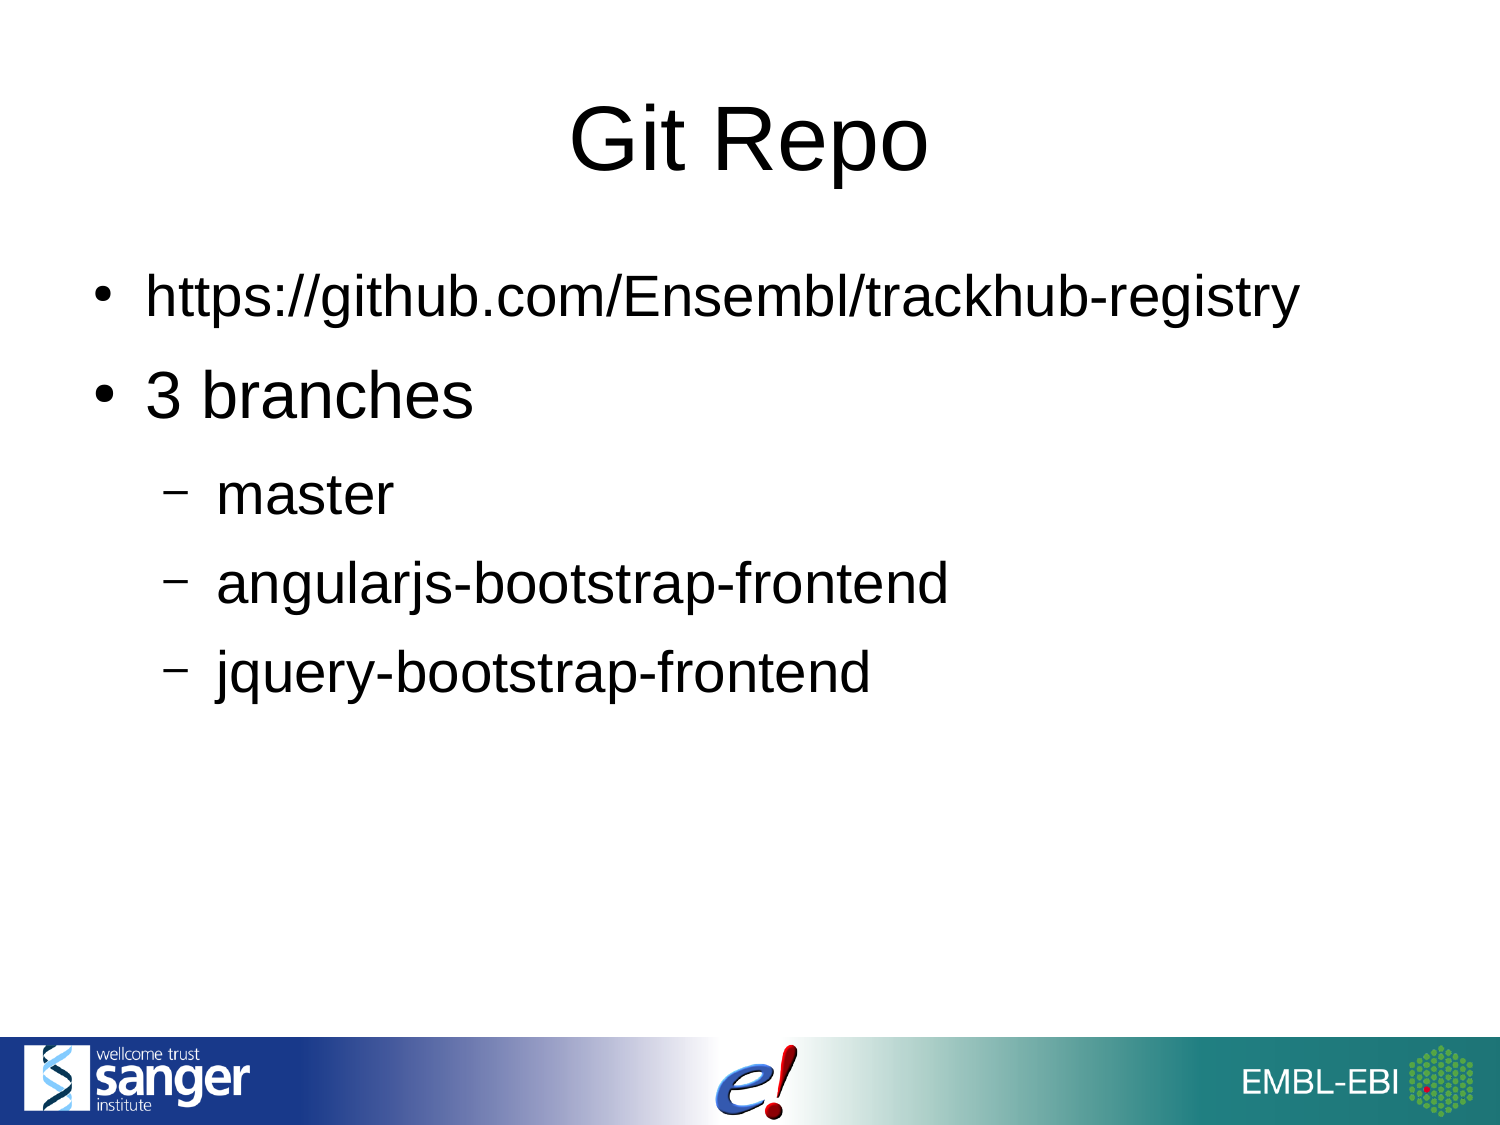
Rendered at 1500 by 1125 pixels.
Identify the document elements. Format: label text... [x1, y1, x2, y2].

list https://github.com/Ensembl/trackhub-registry 3 branches master angularjs-bootstrap-frontend jquery-bootstrap-frontend [75, 263, 1395, 916]
picture [0, 1037, 1500, 1125]
title Git Repo [75, 44, 1425, 233]
